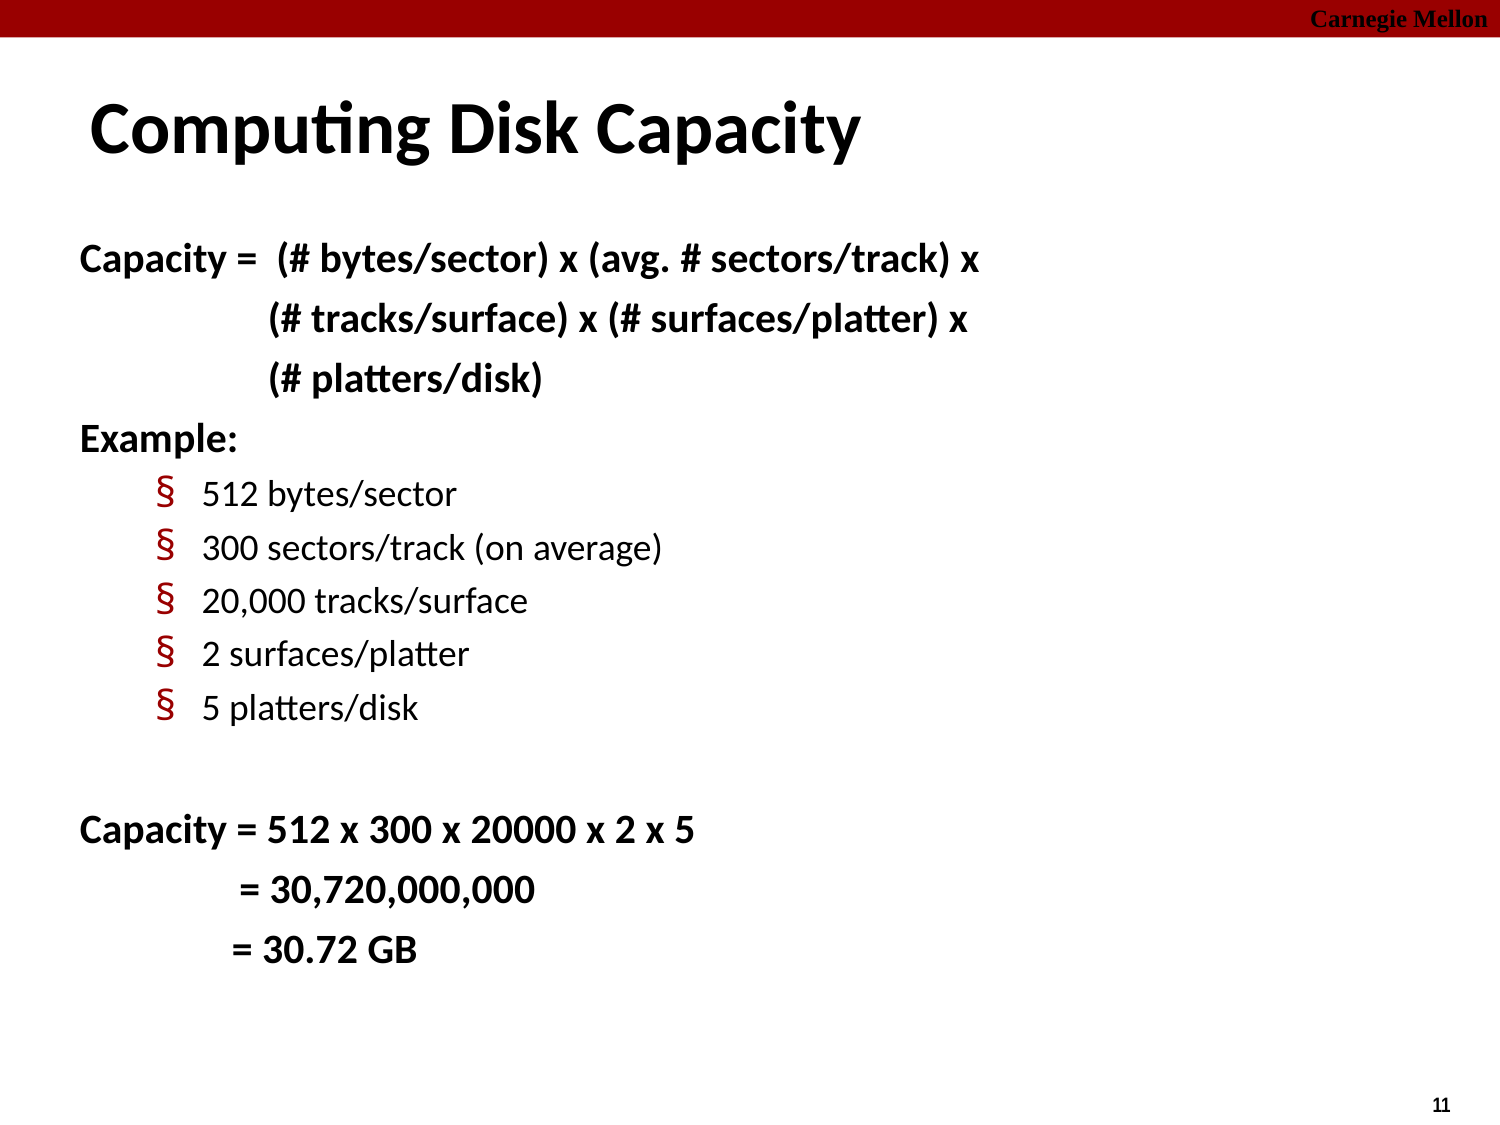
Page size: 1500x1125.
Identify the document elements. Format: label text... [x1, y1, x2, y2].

list Capacity = (# bytes/sector) x (avg. # sectors/track) x (# tracks/surface) x (# surfaces/platter) x (# platters/disk) Example: 512 bytes/sector 300 sectors/track (on average) 20,000 tracks/surface 2 surfaces/platter 5 platters/disk Capacity = 512 x 300 x 20000 x 2 x 5 = 30,720,000,000 = 30.72 GB [65, 223, 1361, 1040]
title Computing Disk Capacity [58, 71, 1304, 197]
